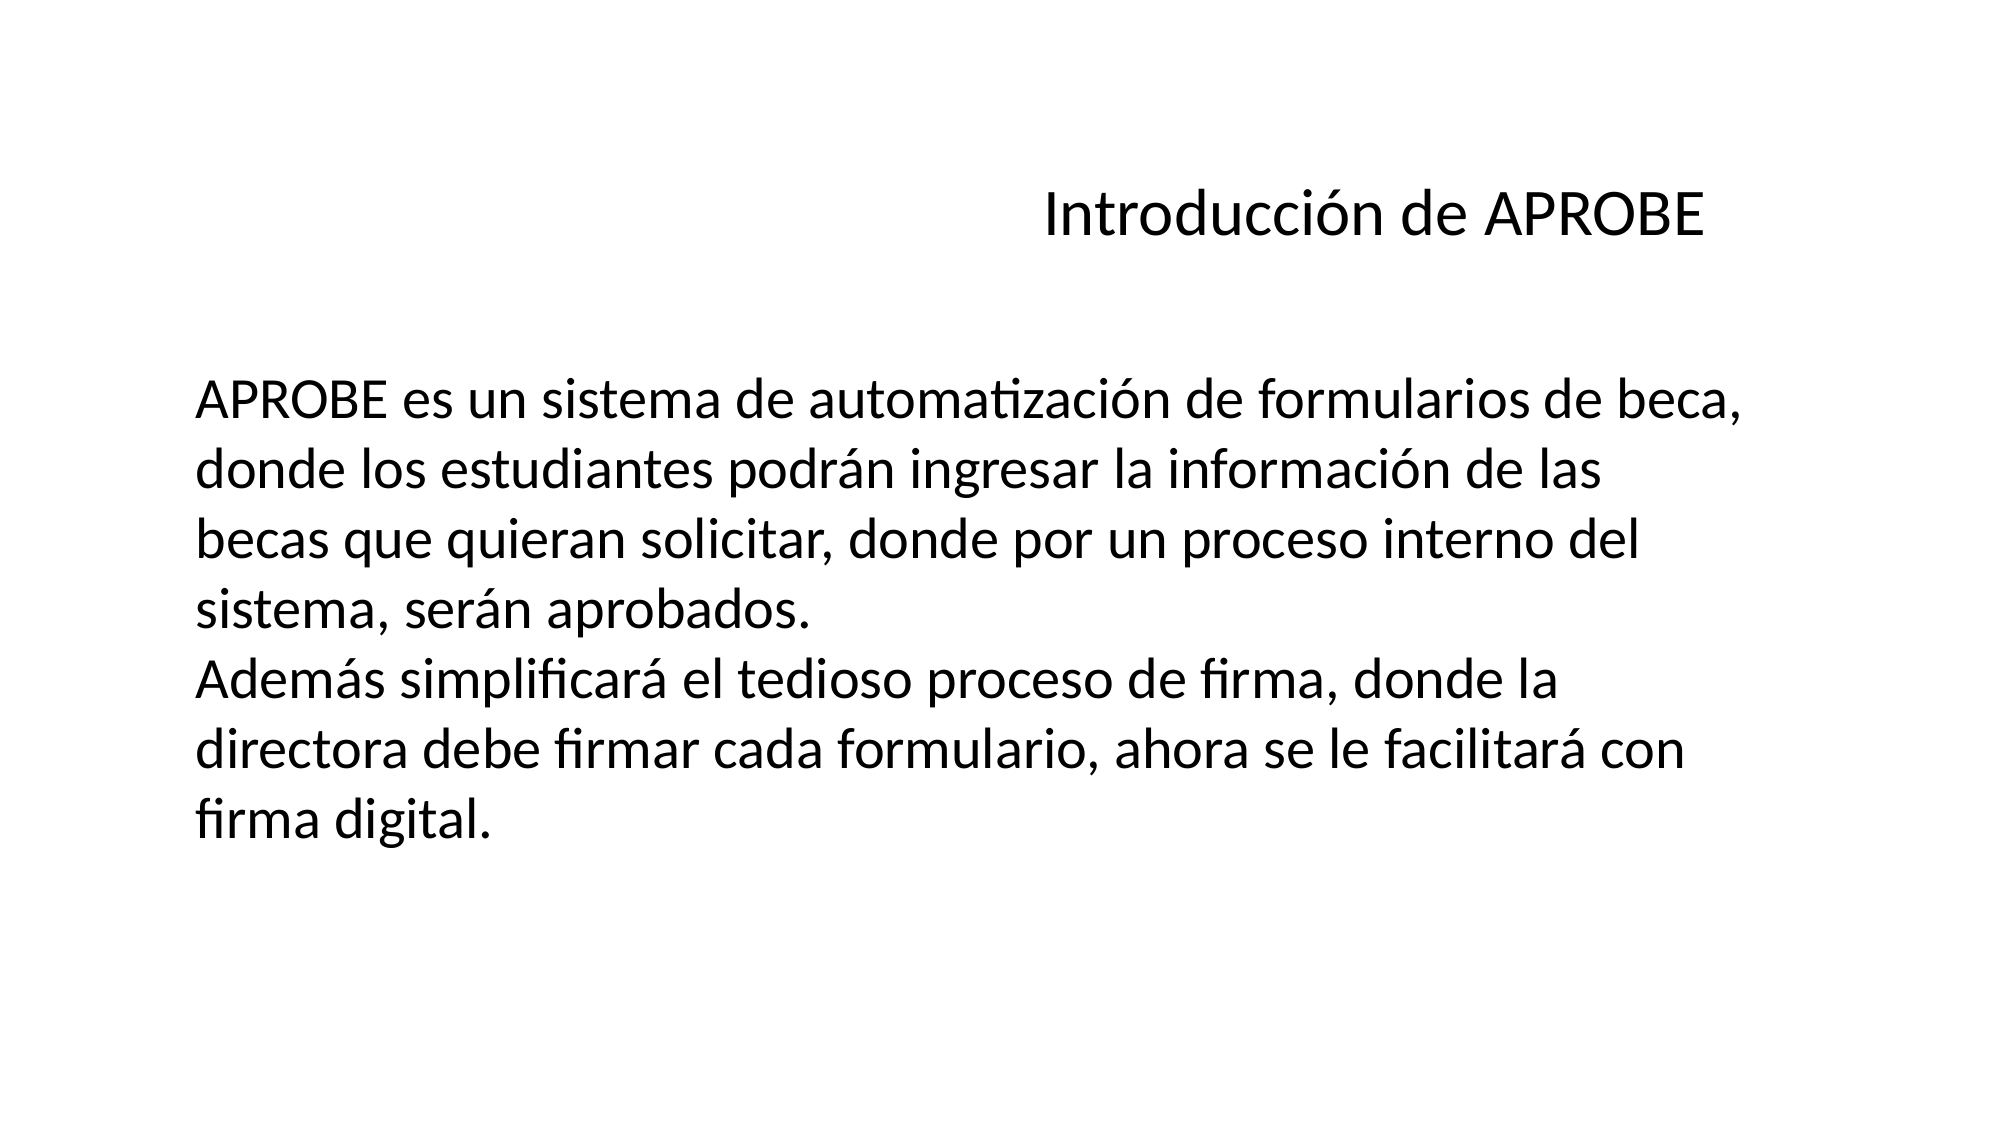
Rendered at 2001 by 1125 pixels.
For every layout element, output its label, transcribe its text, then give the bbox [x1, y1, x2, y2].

text_box APROBE es un sistema de automatización de formularios de beca, donde los estudiantes podrán ingresar la información de las becas que quieran solicitar, donde por un proceso interno del sistema, serán aprobados. Además simplificará el tedioso proceso de firma, donde la directora debe firmar cada formulario, ahora se le facilitará con firma digital. [181, 352, 1765, 858]
text_box Introducción de APROBE [1028, 161, 1721, 257]
